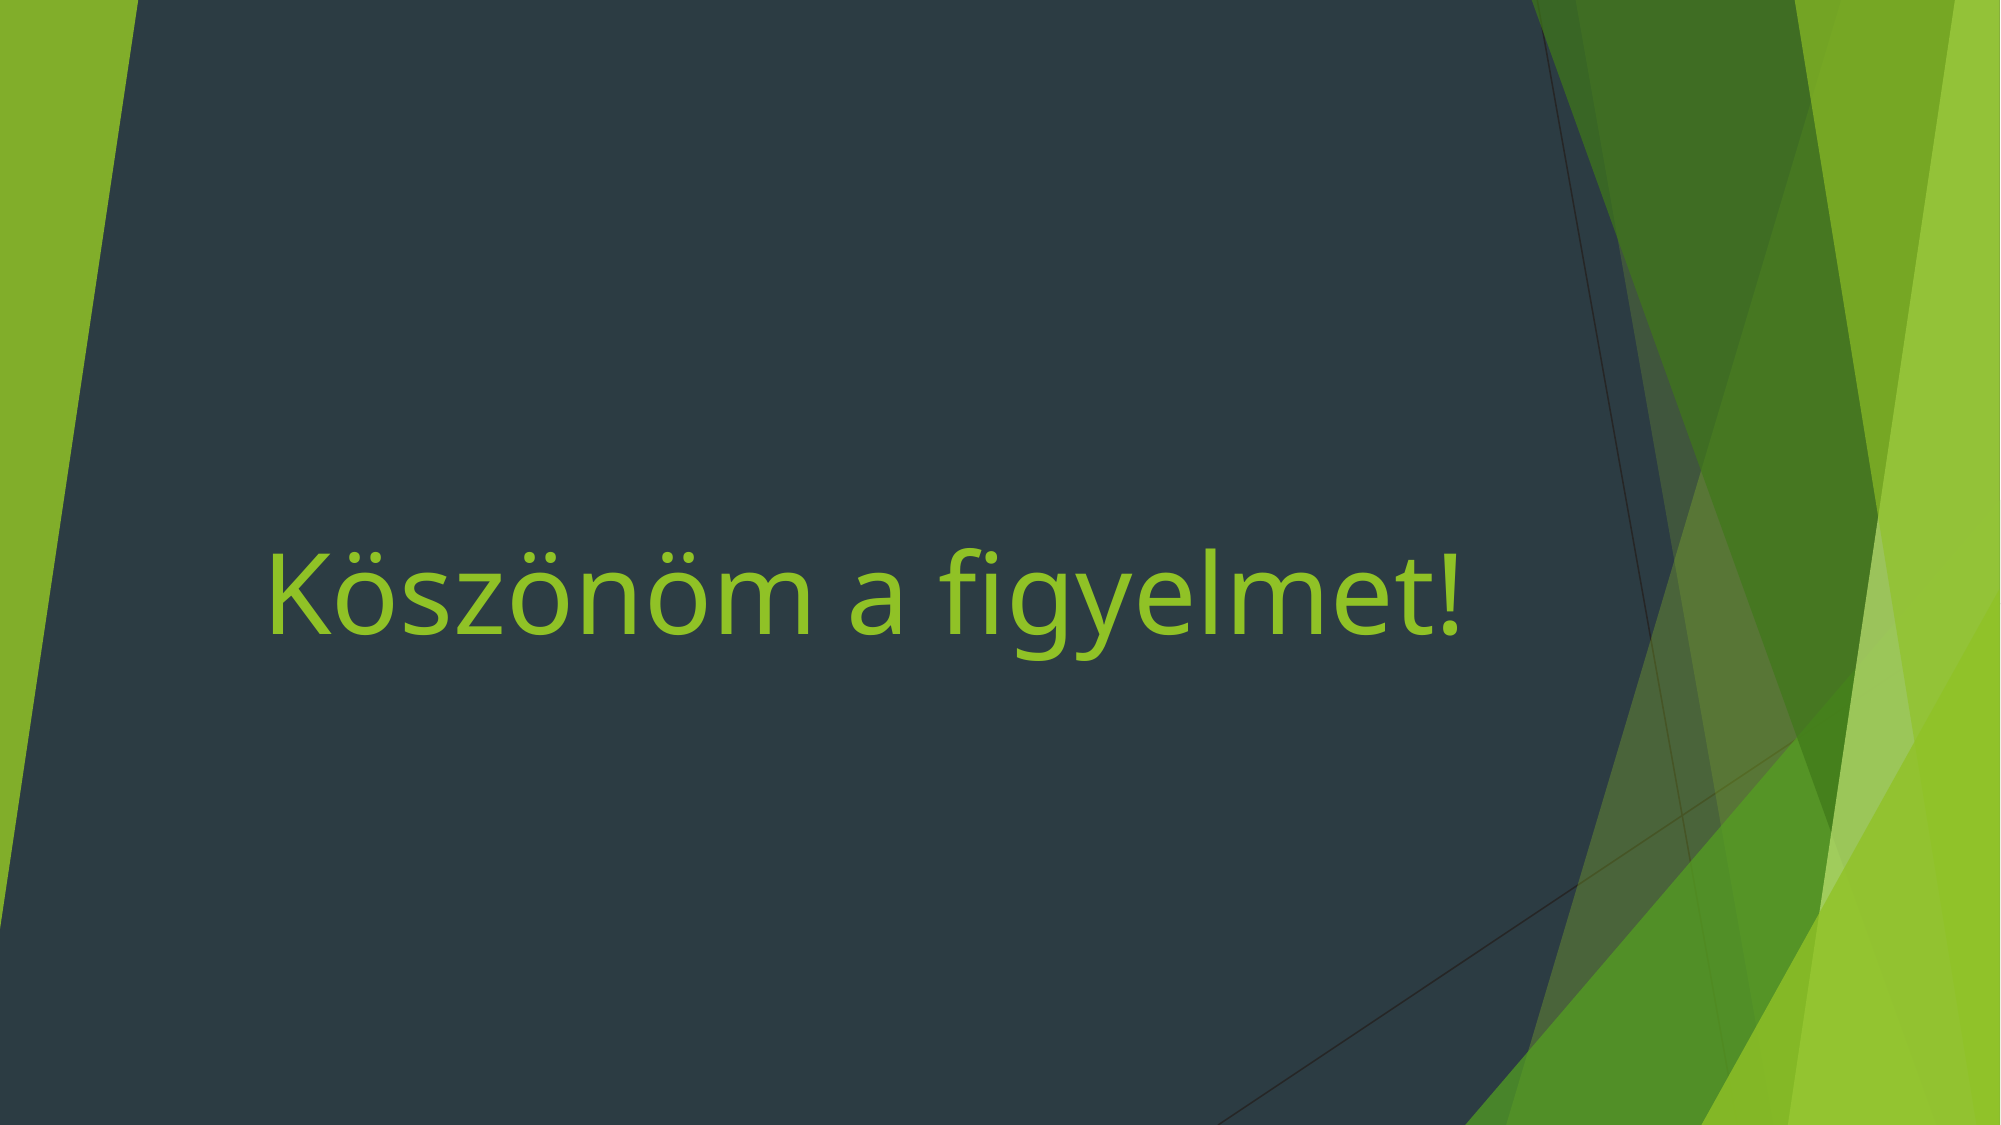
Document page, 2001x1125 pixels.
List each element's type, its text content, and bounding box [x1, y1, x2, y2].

title Köszönöm a figyelmet! [247, 394, 1522, 665]
